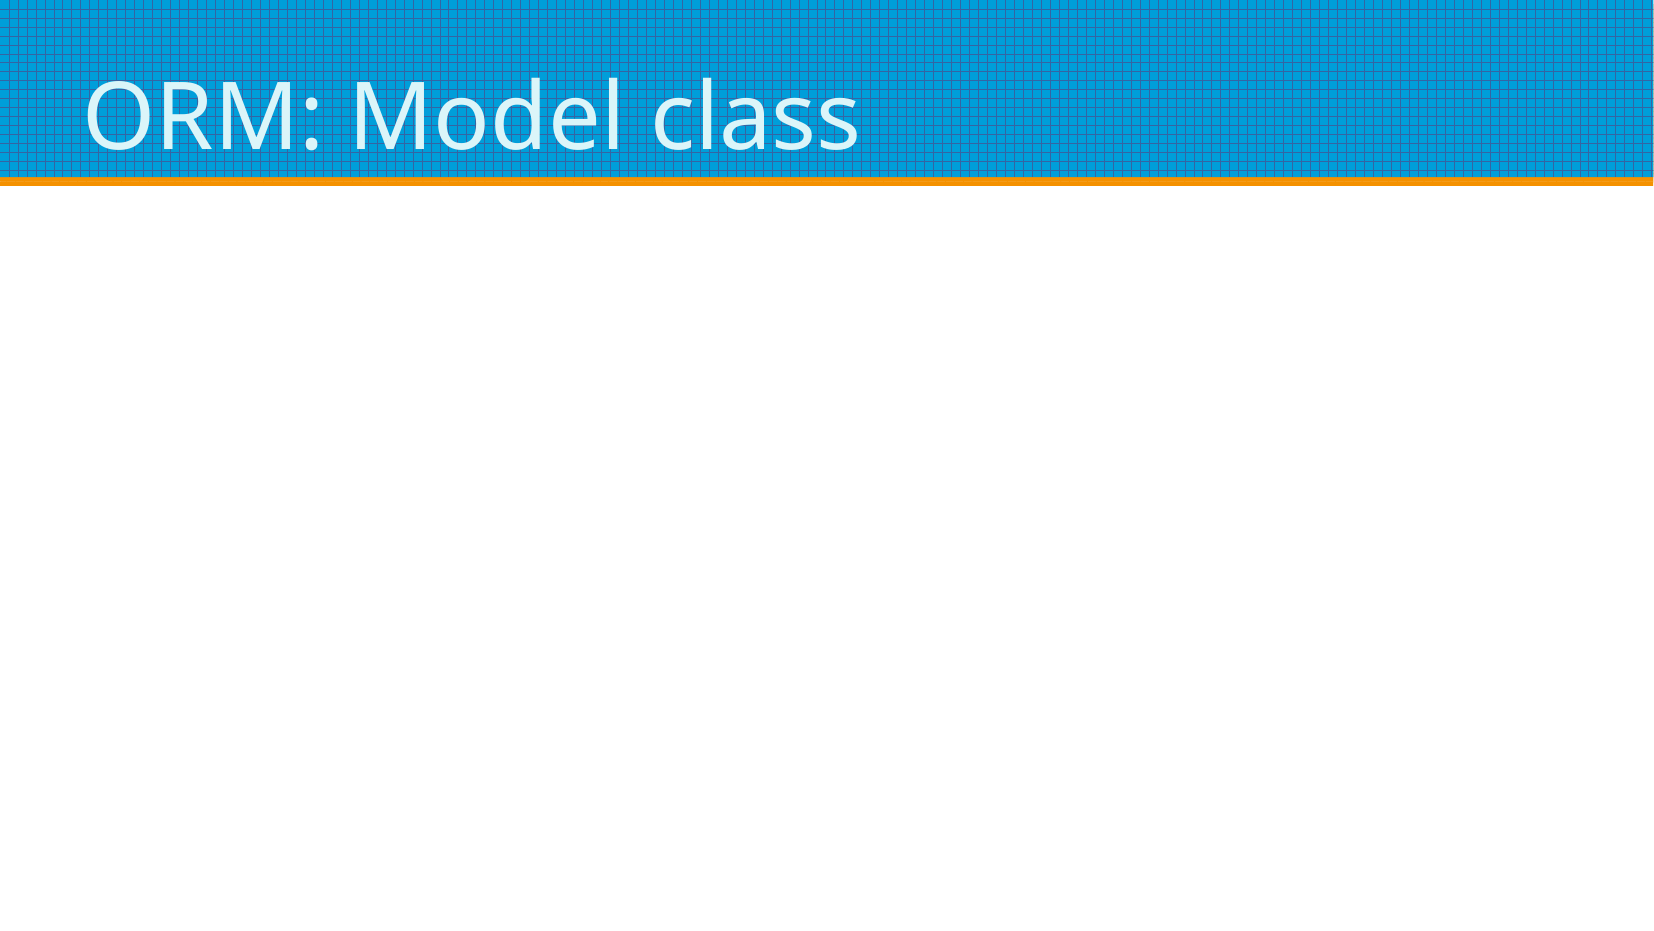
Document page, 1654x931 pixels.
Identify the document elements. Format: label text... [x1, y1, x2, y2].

title ORM: Model class [82, 14, 1571, 178]
